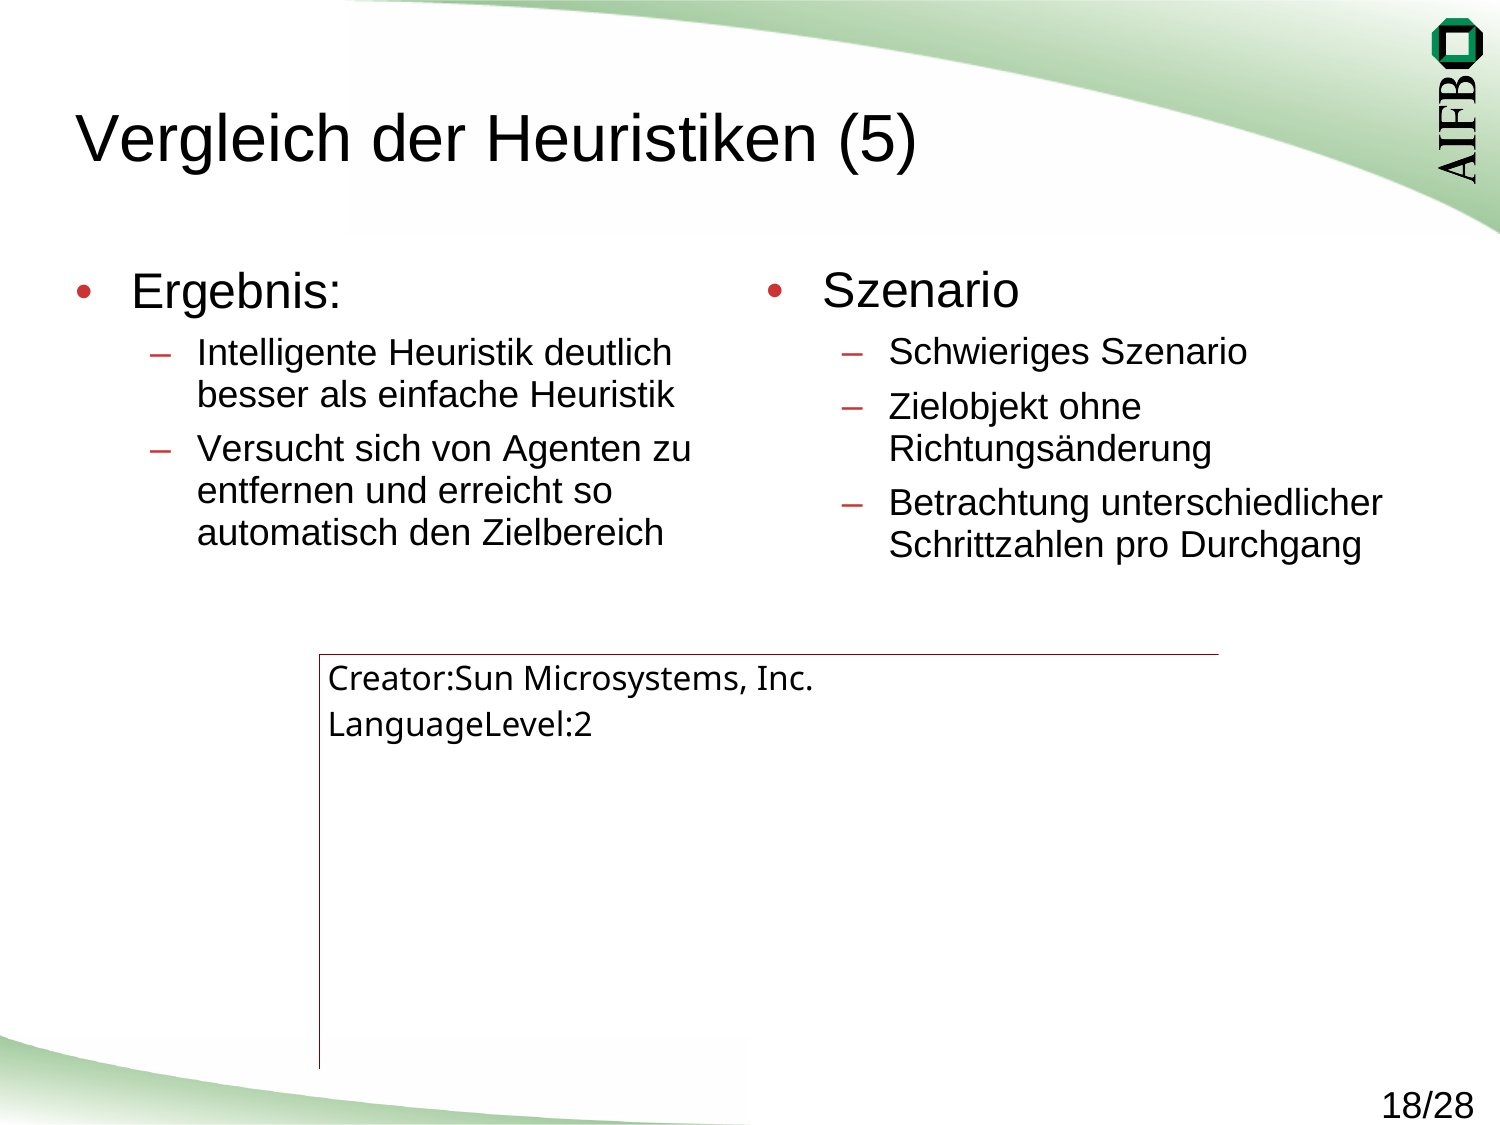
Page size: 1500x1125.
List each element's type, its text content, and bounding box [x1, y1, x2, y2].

title Vergleich der Heuristiken (5) [75, 51, 1425, 226]
picture [0, 652, 1219, 1125]
picture [345, 0, 1500, 234]
list Szenario Schwieriges Szenario Zielobjekt ohne Richtungsänderung Betrachtung unterschiedlicher Schrittzahlen pro Durchgang [766, 263, 1426, 993]
list Ergebnis: Intelligente Heuristik deutlich besser als einfache Heuristik Versucht sich von Agenten zu entfernen und erreicht so automatisch den Zielbereich [75, 263, 734, 993]
